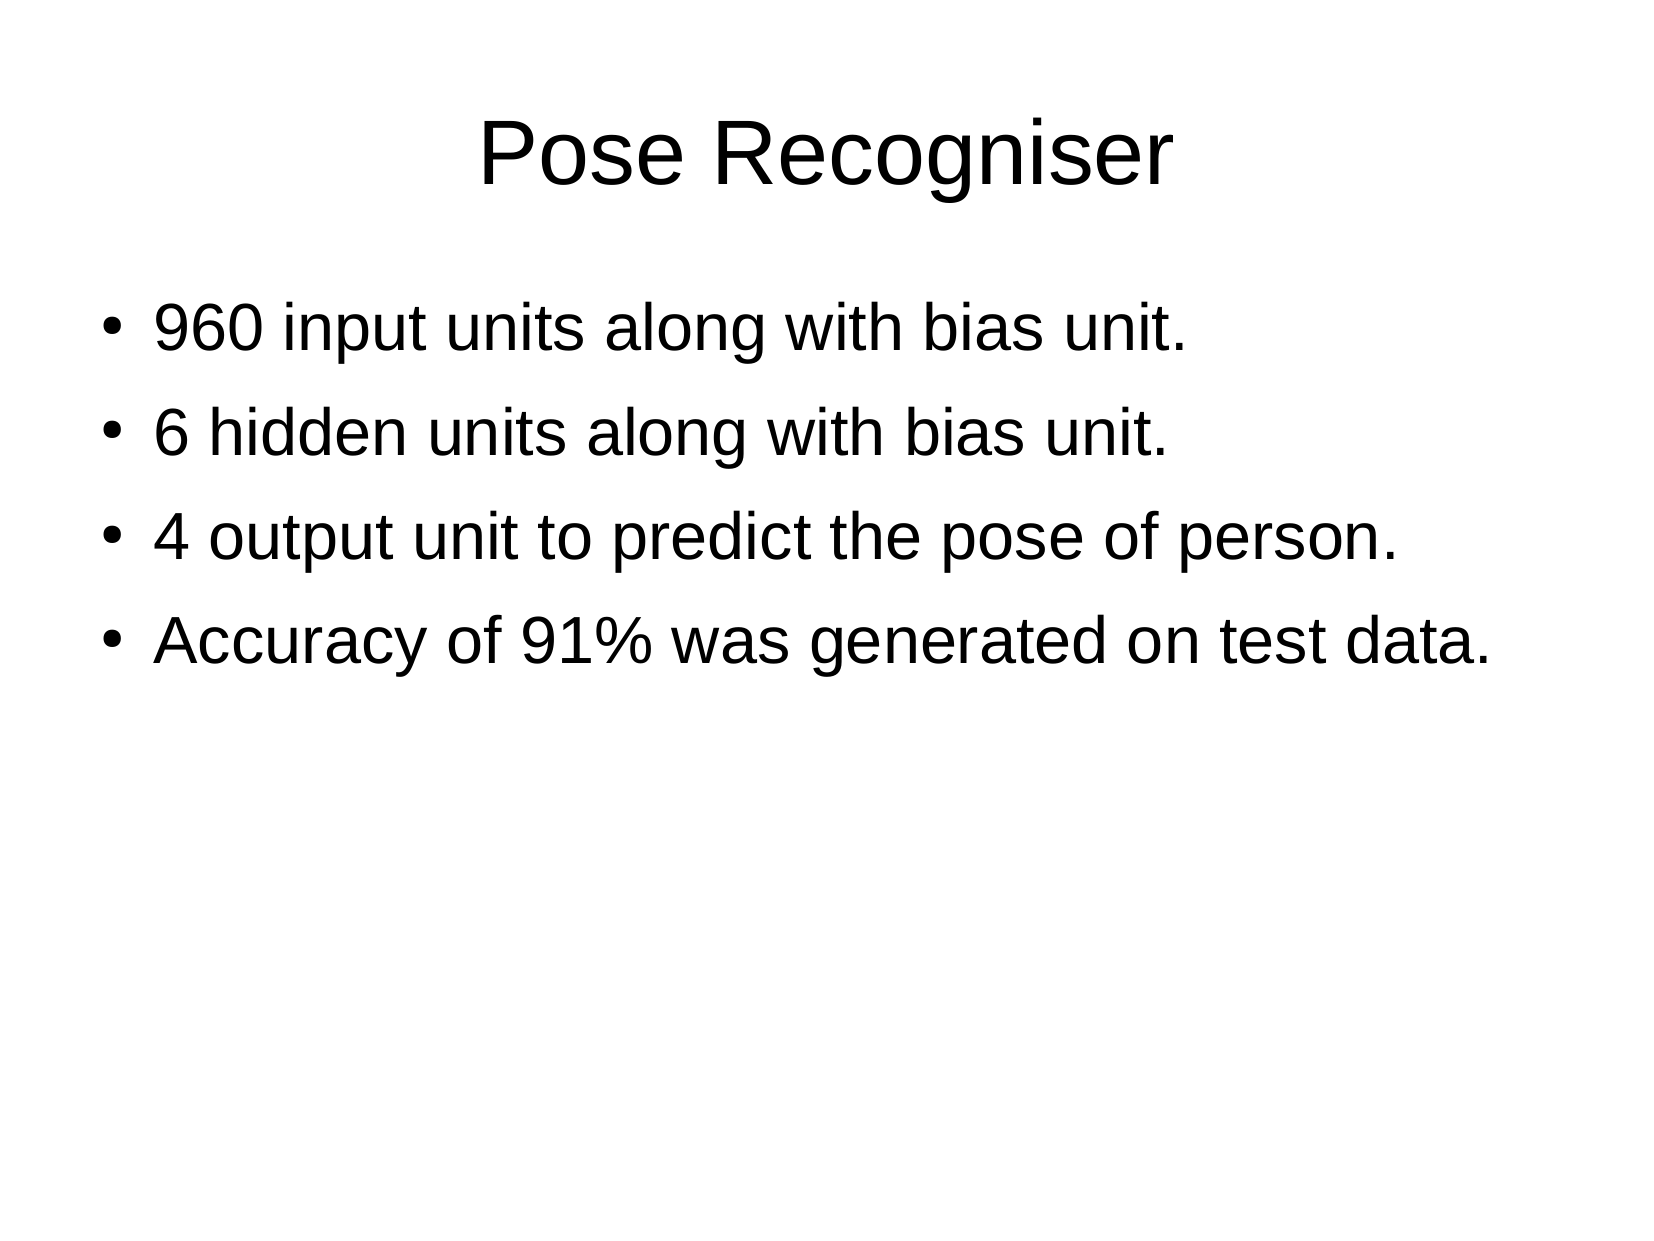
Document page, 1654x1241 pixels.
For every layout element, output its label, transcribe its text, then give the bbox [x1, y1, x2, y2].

title Pose Recogniser [82, 49, 1571, 257]
list 960 input units along with bias unit. 6 hidden units along with bias unit. 4 output unit to predict the pose of person. Accuracy of 91% was generated on test data. [82, 290, 1571, 1010]
